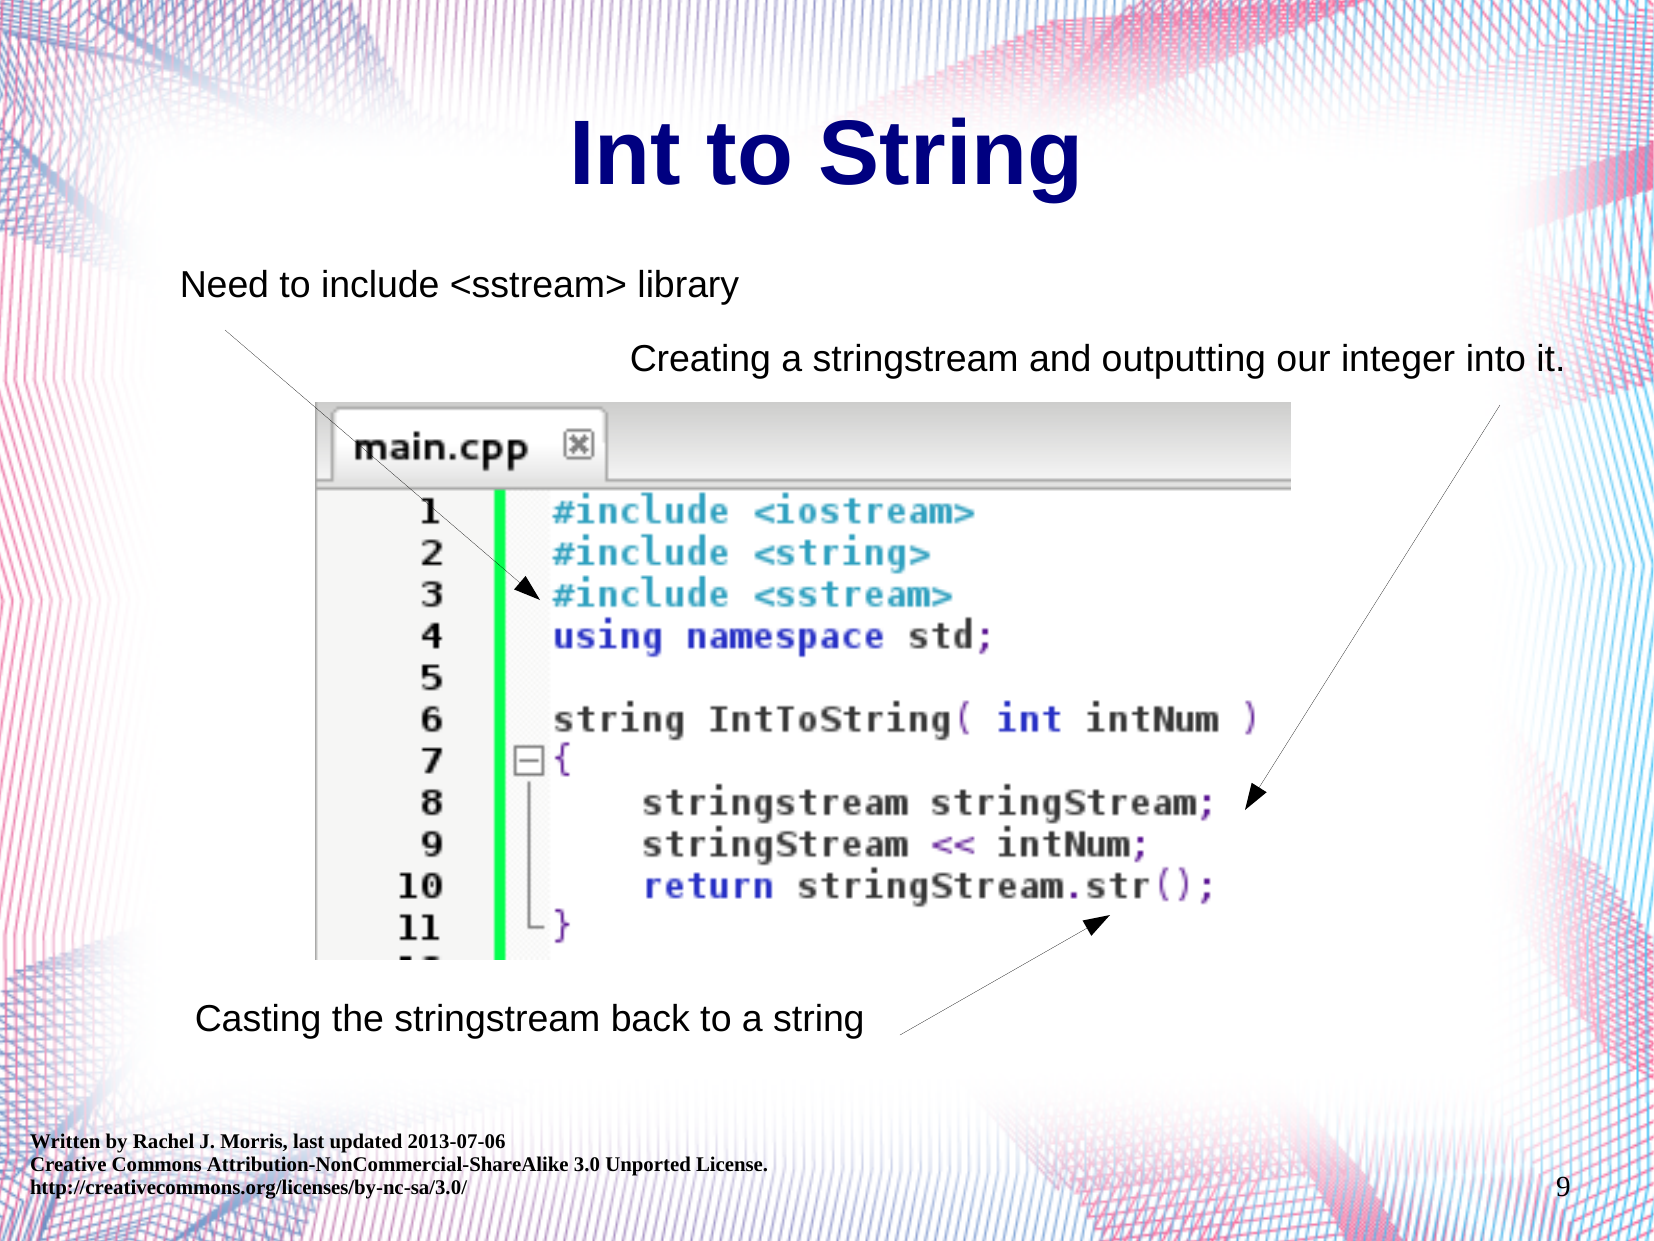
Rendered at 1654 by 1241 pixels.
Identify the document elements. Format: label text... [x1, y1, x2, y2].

text_box Casting the stringstream back to a string [180, 990, 1096, 1047]
text_box Creating a stringstream and outputting our integer into it. [615, 330, 1591, 391]
text_box Need to include <sstream> library [165, 256, 841, 314]
title Int to String [82, 49, 1571, 257]
picture [0, 0, 1654, 1241]
